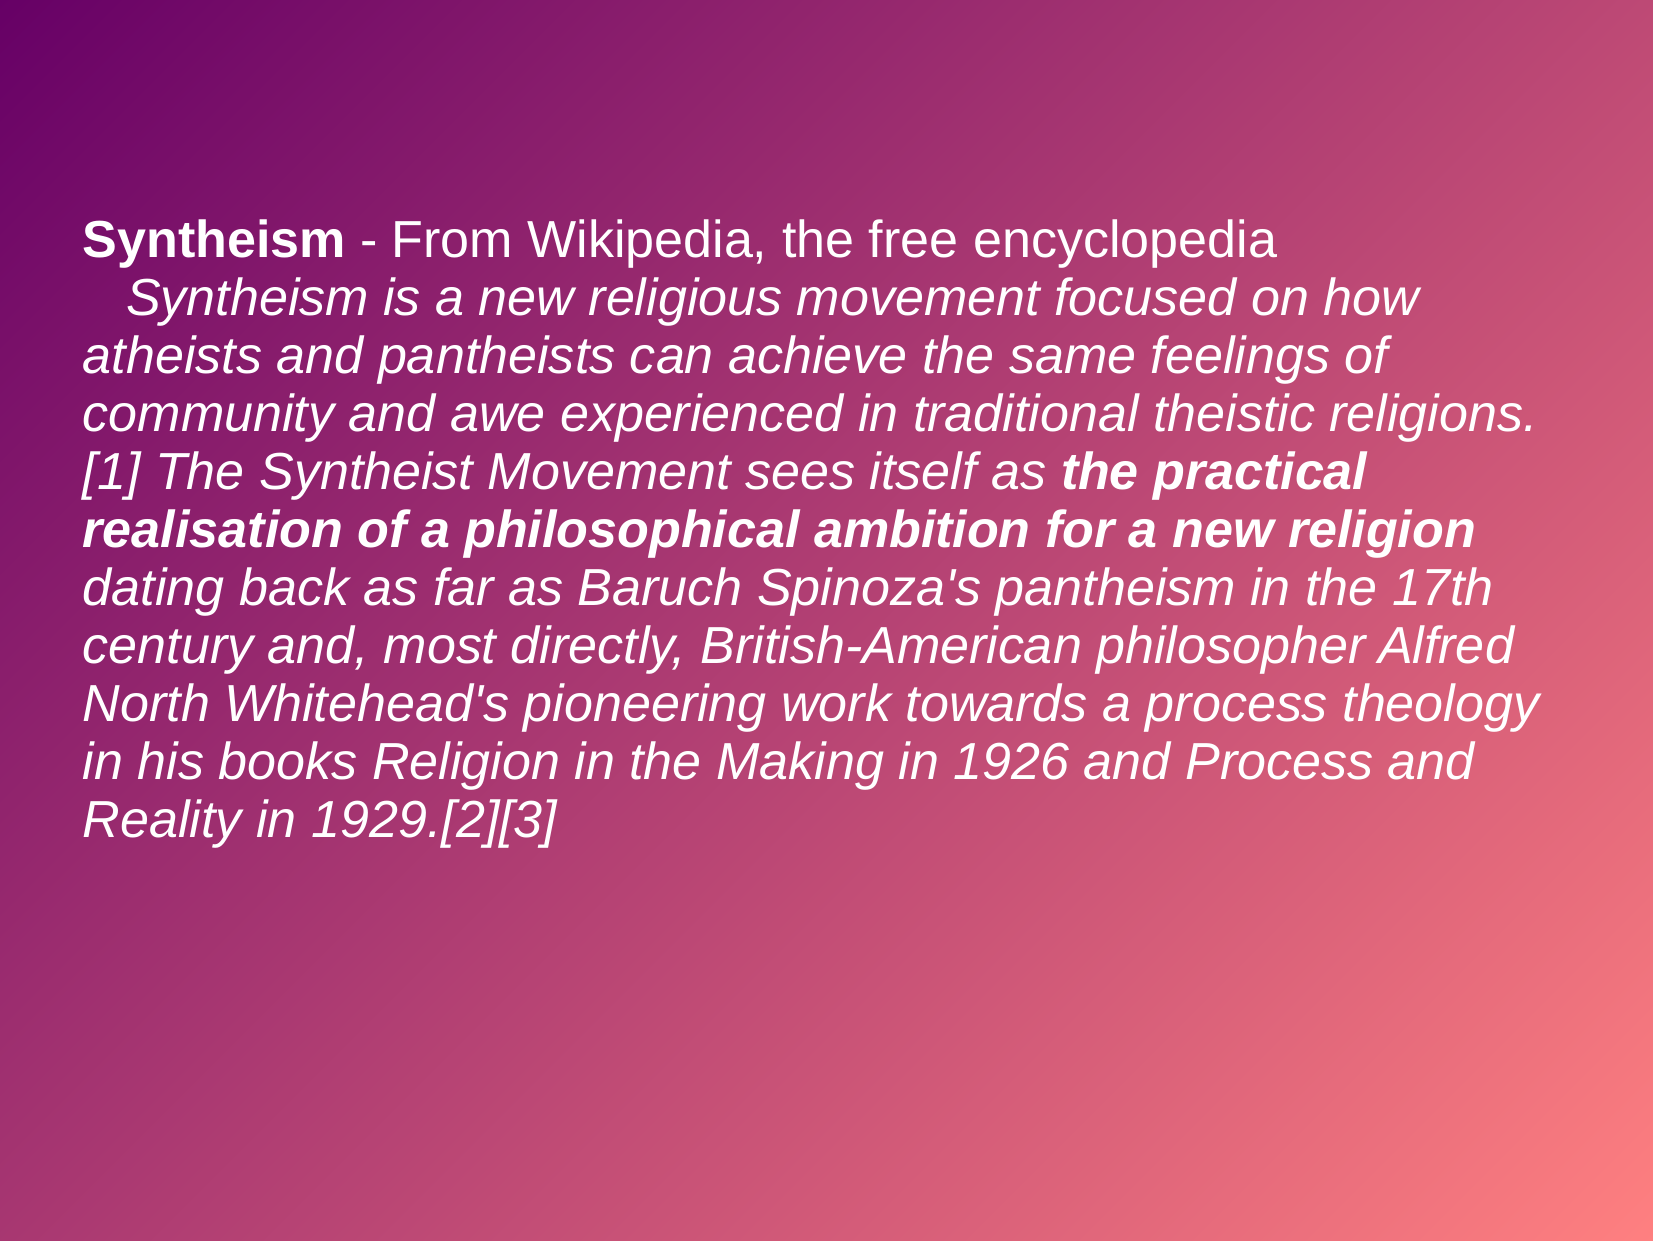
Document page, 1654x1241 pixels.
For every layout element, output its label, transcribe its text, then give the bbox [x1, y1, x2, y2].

subtitle Syntheism - From Wikipedia, the free encyclopedia Syntheism is a new religious movement focused on how atheists and pantheists can achieve the same feelings of community and awe experienced in traditional theistic religions.[1] The Syntheist Movement sees itself as the practical realisation of a philosophical ambition for a new religion dating back as far as Baruch Spinoza's pantheism in the 17th century and, most directly, British-American philosopher Alfred North Whitehead's pioneering work towards a process theology in his books Religion in the Making in 1926 and Process and Reality in 1929.[2][3] [82, 49, 1571, 1010]
